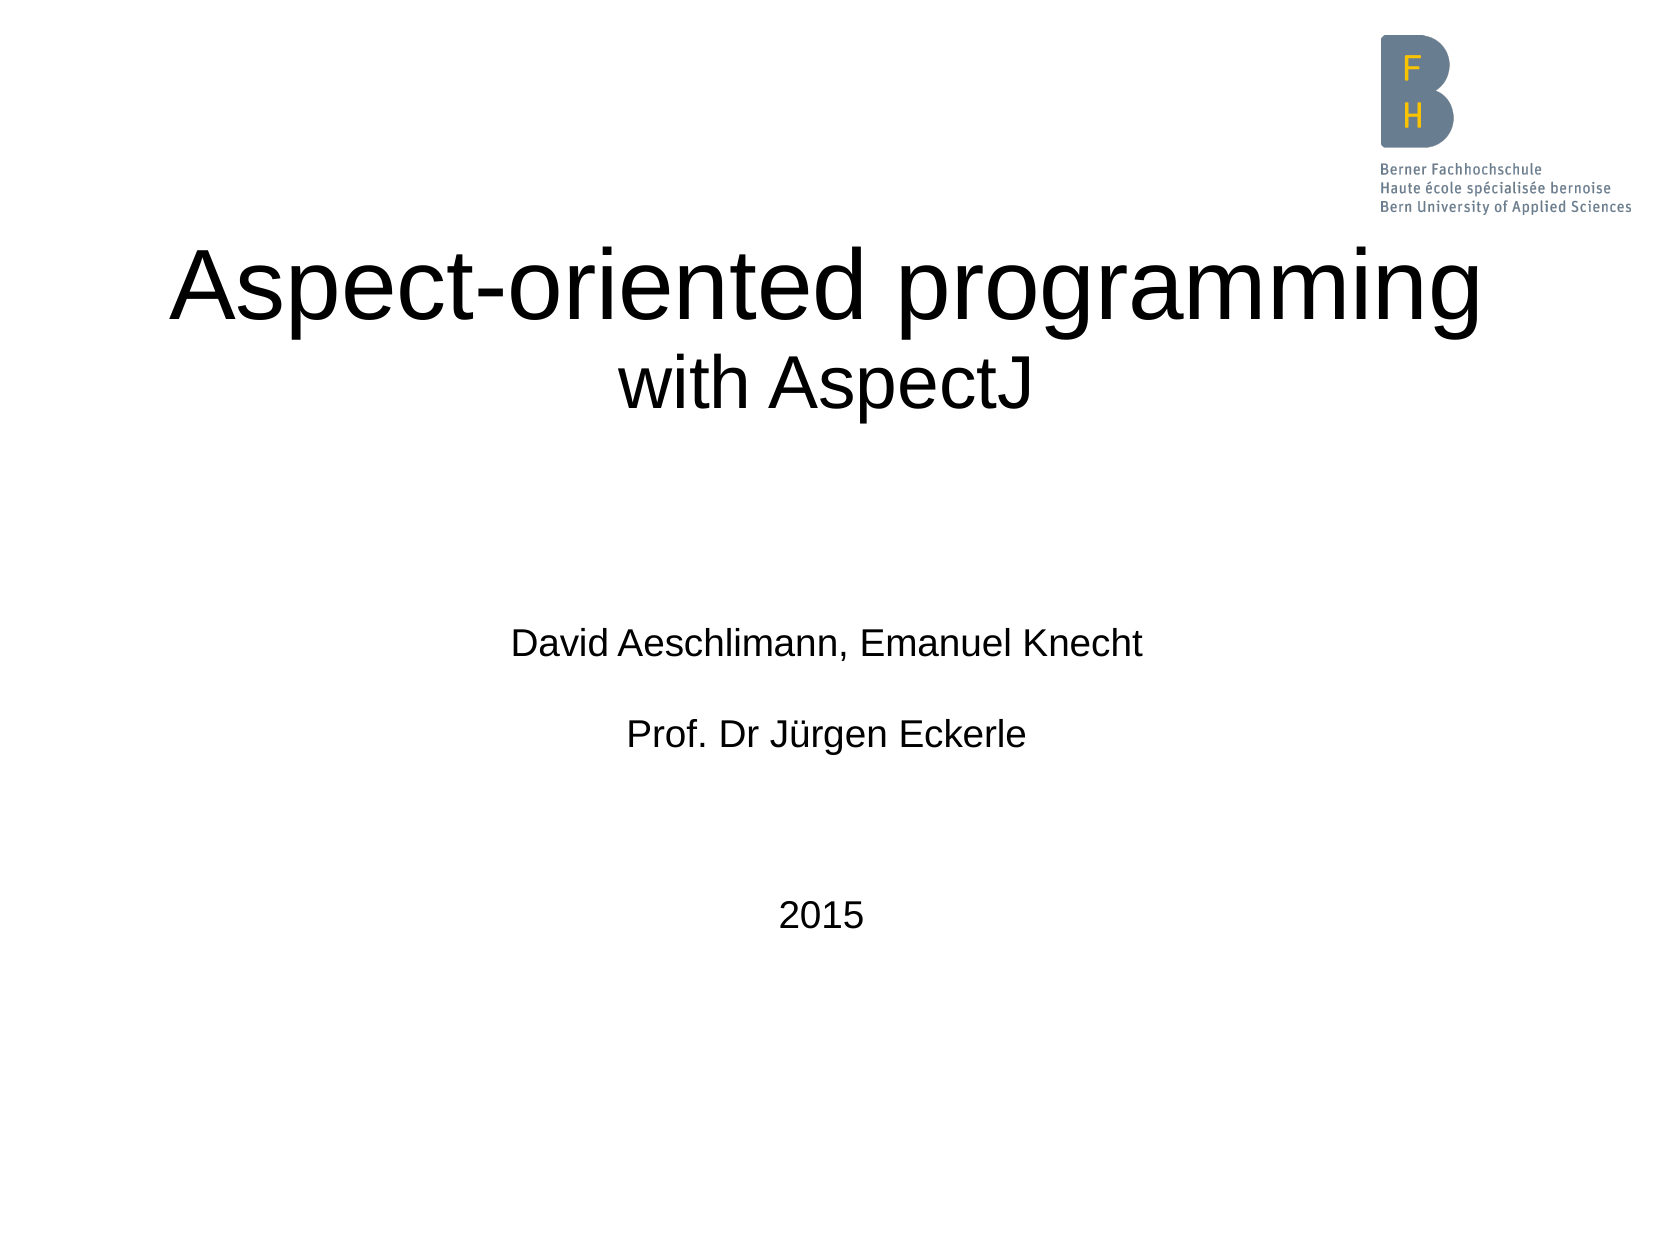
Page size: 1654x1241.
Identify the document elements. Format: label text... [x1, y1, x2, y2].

subtitle Aspect-oriented programming with AspectJ David Aeschlimann, Emanuel Knecht Prof. Dr Jürgen Eckerle 2015 [82, 103, 1571, 1063]
picture [1381, 35, 1631, 215]
